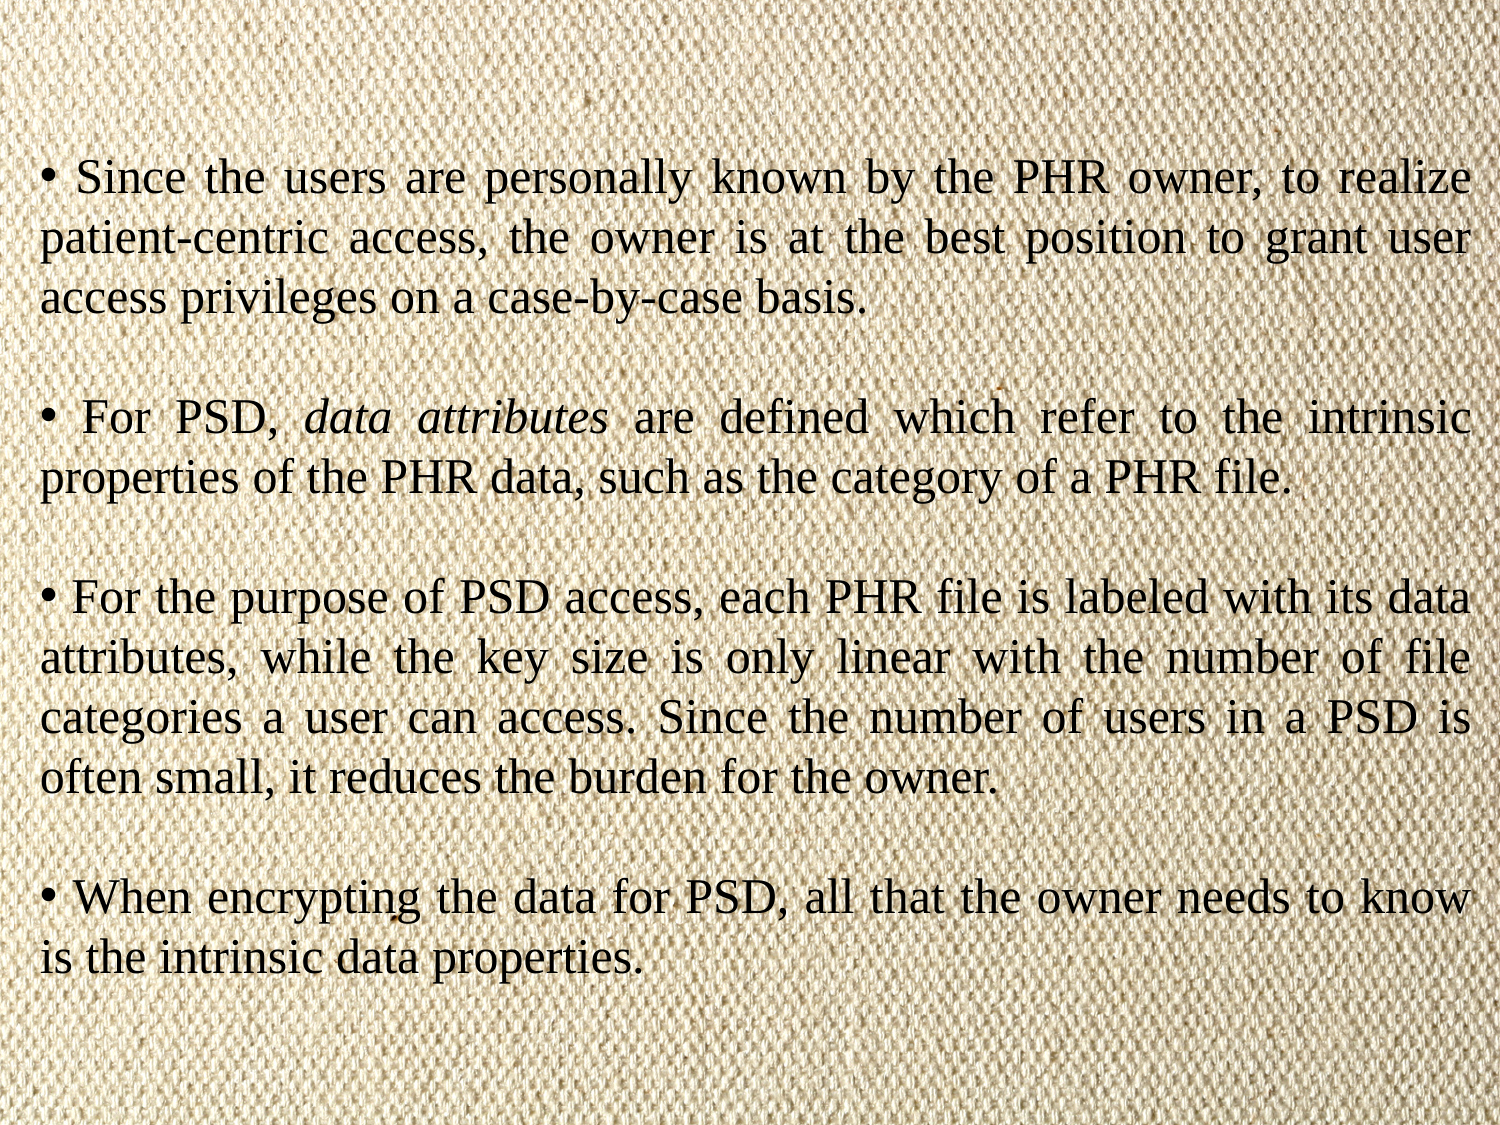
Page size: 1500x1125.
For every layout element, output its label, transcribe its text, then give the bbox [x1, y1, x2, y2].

picture [0, 0, 1500, 1125]
text_box Since the users are personally known by the PHR owner, to realize patient-centric access, the owner is at the best position to grant user access privileges on a case-by-case basis. For PSD, data attributes are defined which refer to the intrinsic properties of the PHR data, such as the category of a PHR file. For the purpose of PSD access, each PHR file is labeled with its data attributes, while the key size is only linear with the number of file categories a user can access. Since the number of users in a PSD is often small, it reduces the burden for the owner. When encrypting the data for PSD, all that the owner needs to know is the intrinsic data properties. [24, 136, 1488, 992]
